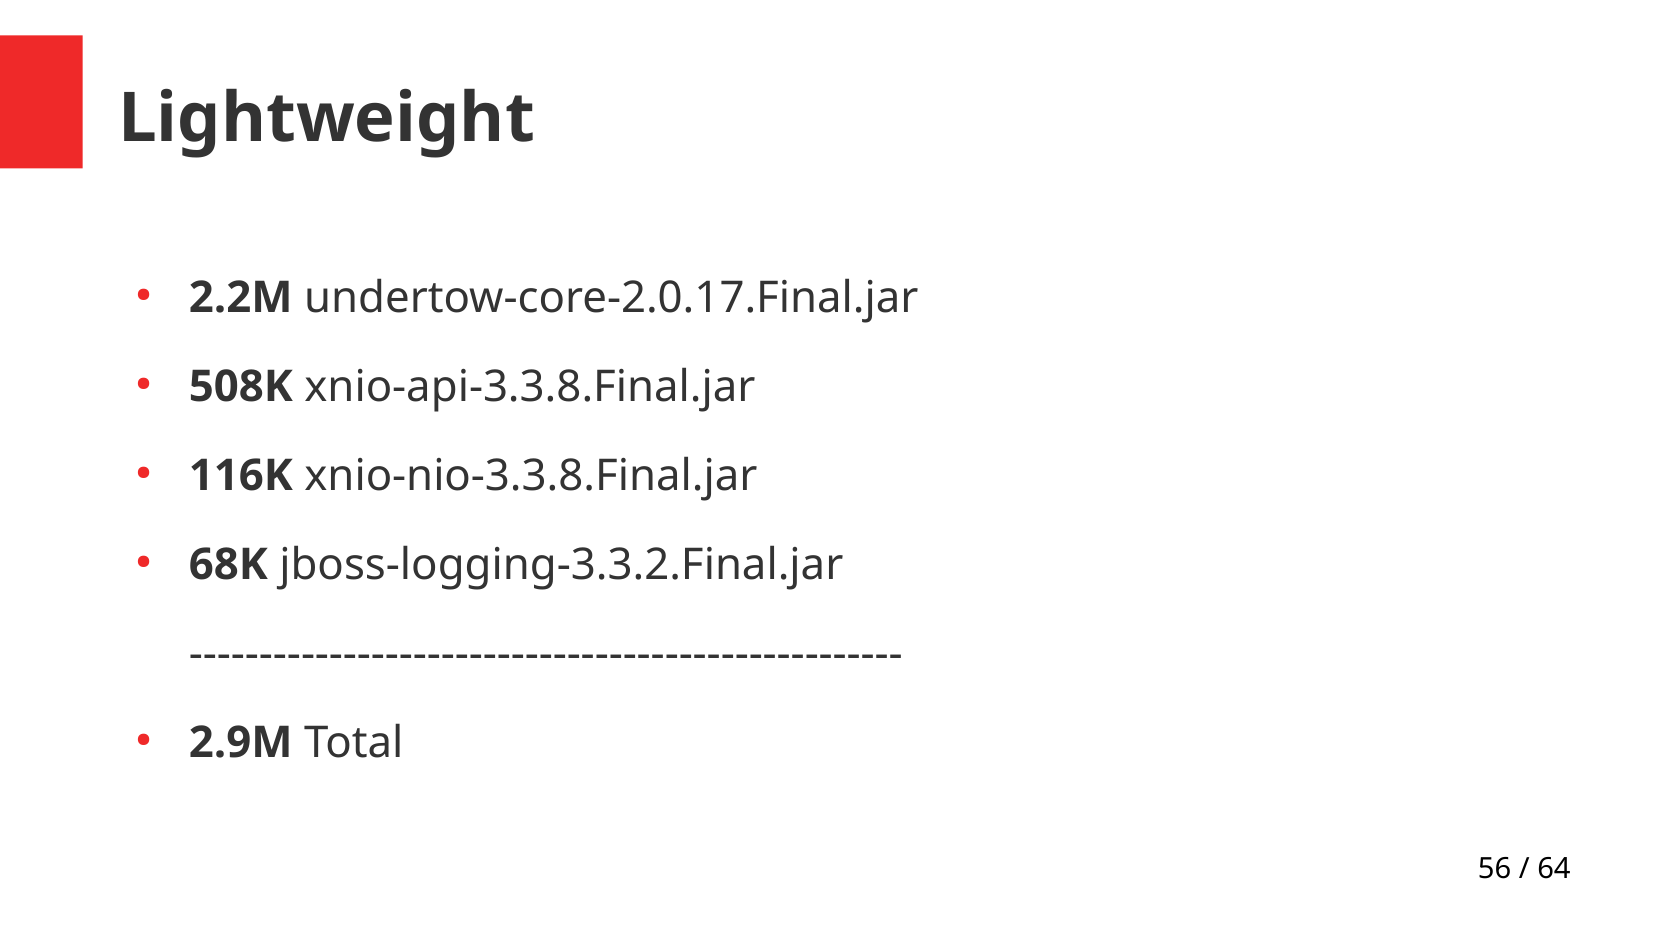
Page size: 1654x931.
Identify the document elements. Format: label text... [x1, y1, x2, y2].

list 2.2M undertow-core-2.0.17.Final.jar 508K xnio-api-3.3.8.Final.jar 116K xnio-nio-3.3.8.Final.jar 68K jboss-logging-3.3.2.Final.jar --------------------------------------------------- 2.9M Total [118, 265, 1536, 806]
title Lightweight [118, 37, 1571, 193]
